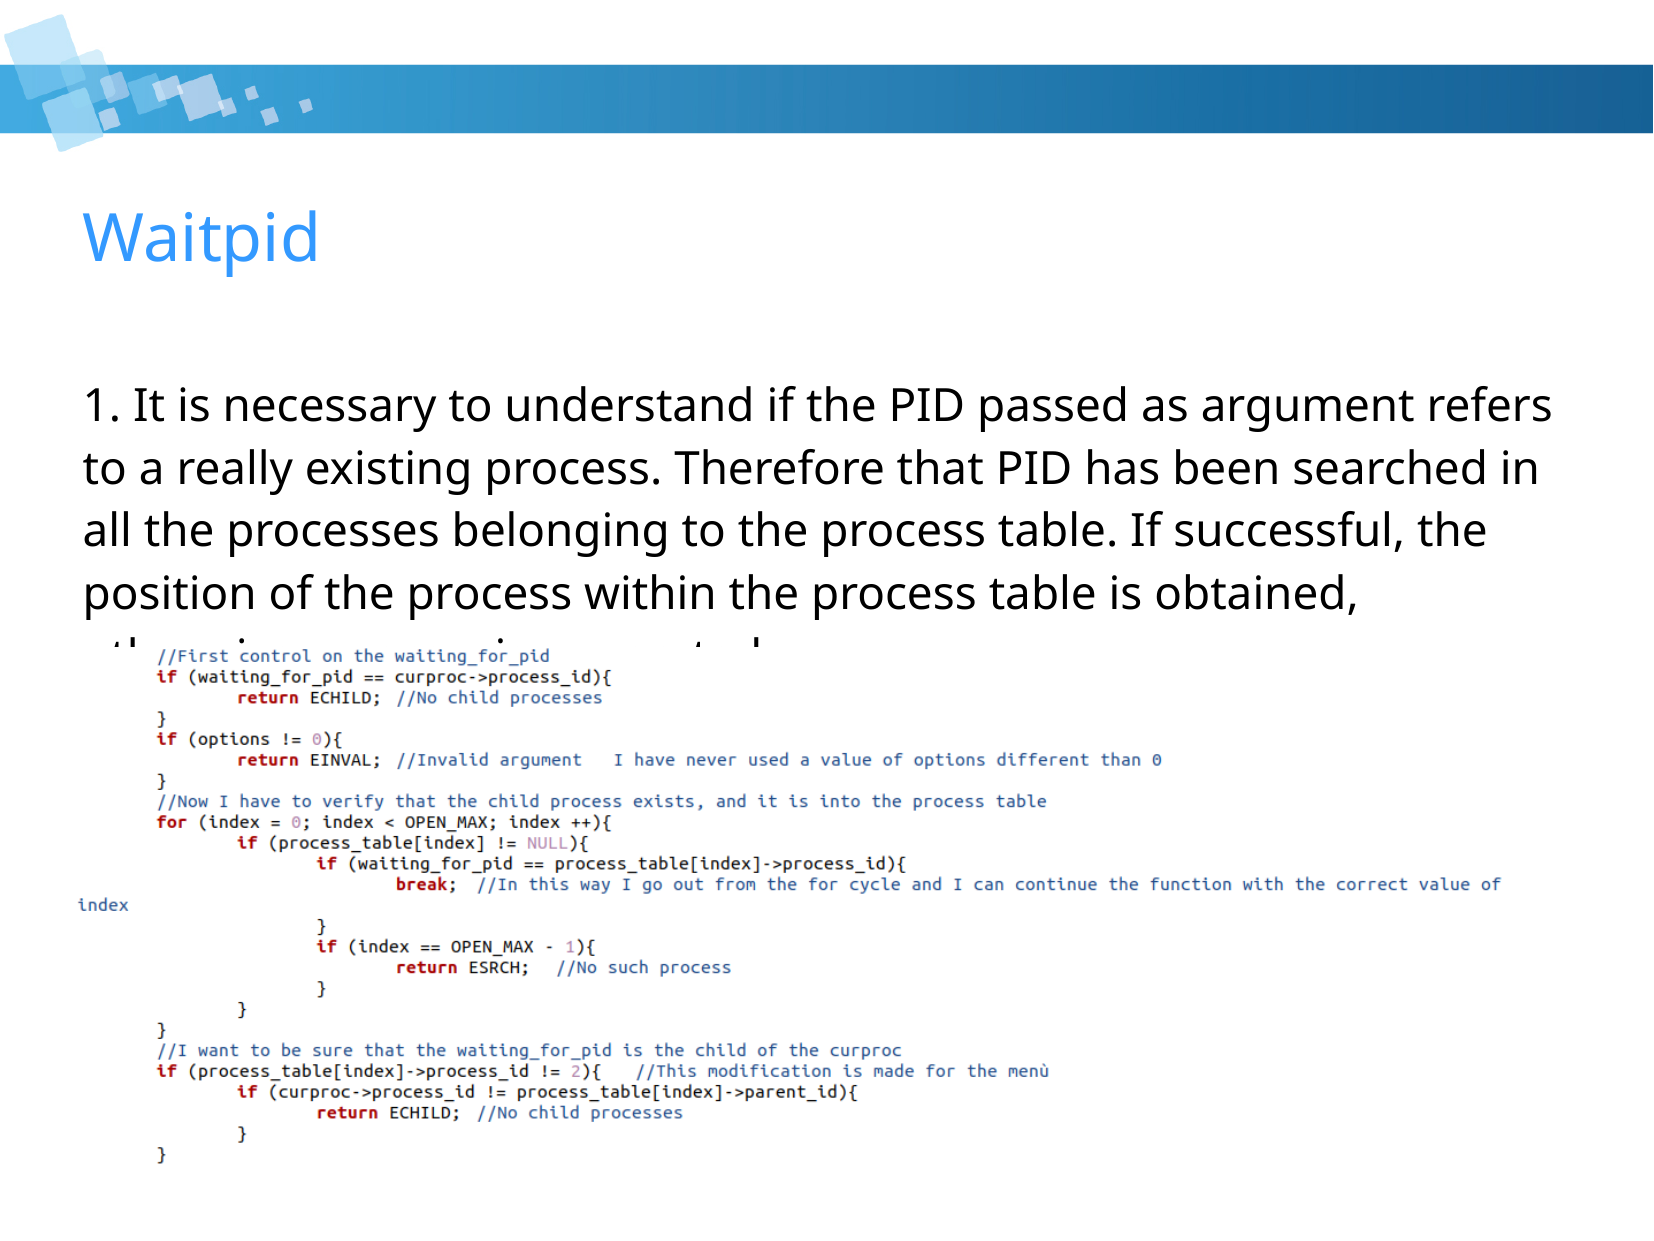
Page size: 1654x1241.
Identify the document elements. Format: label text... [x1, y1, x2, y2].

title Waitpid [82, 132, 1571, 340]
picture [0, 0, 1653, 1238]
list 1. It is necessary to understand if the PID passed as argument refers to a really existing process. Therefore that PID has been searched in all the processes belonging to the process table. If successful, the position of the process within the process table is obtained, otherwise an error is generated. [82, 372, 1571, 1093]
